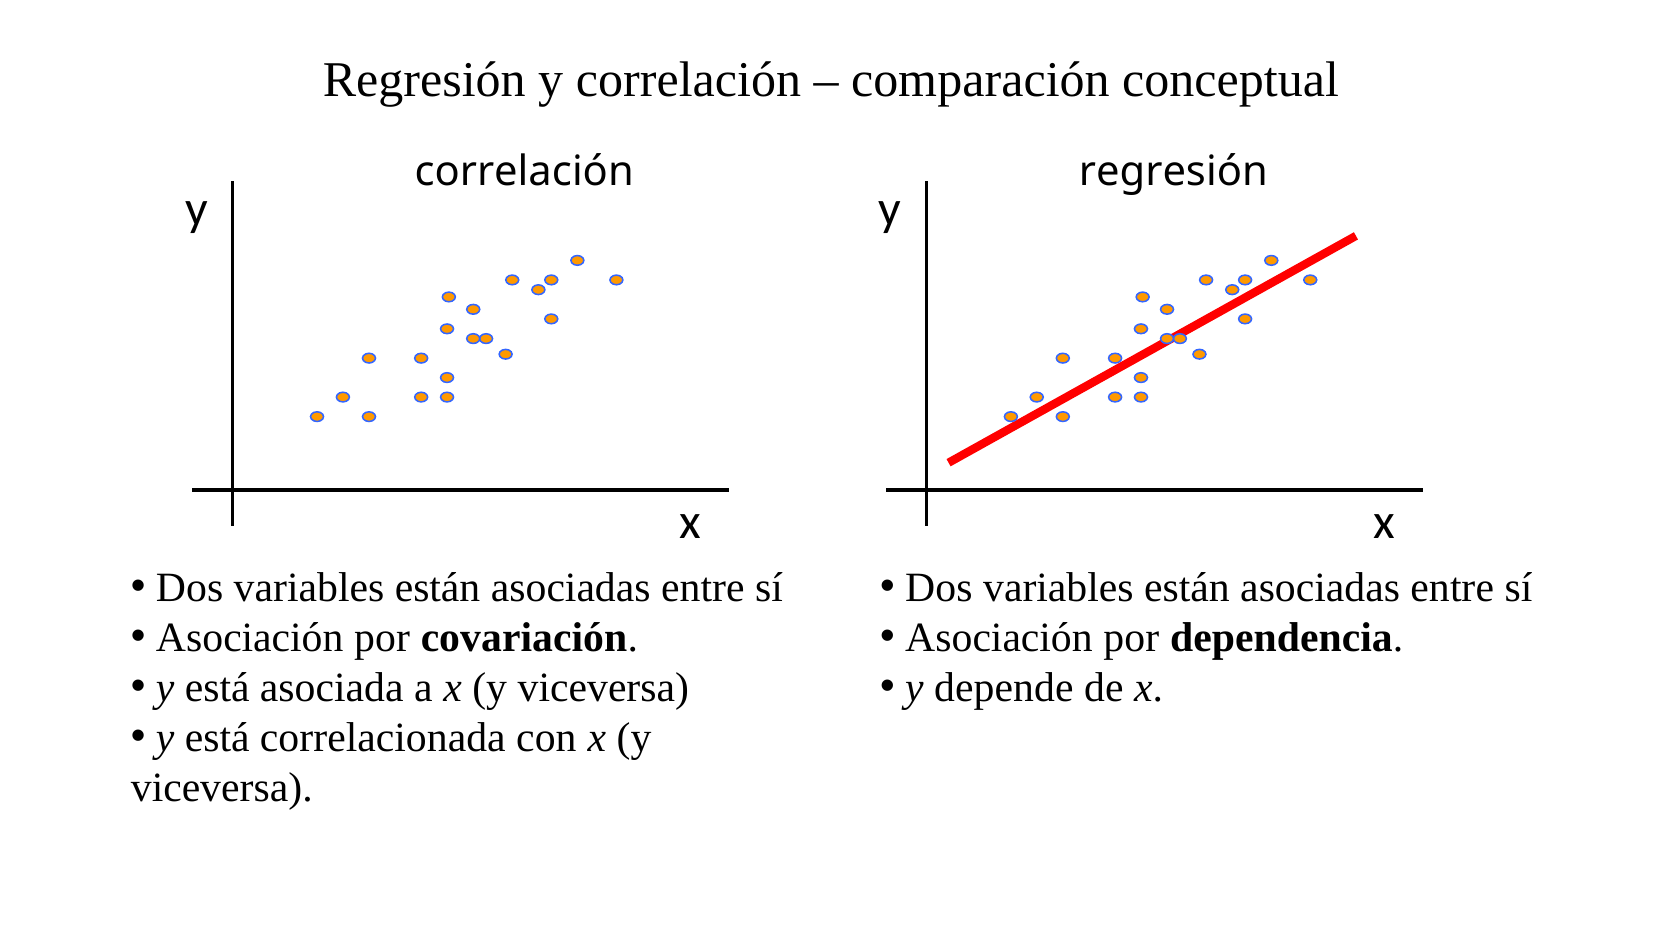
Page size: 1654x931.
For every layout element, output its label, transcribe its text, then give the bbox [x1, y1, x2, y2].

text_box [1238, 275, 1252, 285]
text_box [1160, 304, 1174, 315]
text_box [1056, 353, 1070, 364]
text_box [1225, 284, 1239, 295]
text_box Dos variables están asociadas entre sí Asociación por covariación. y está asociada a x (y viceversa) y está correlacionada con x (y viceversa). [116, 552, 827, 818]
text_box Dos variables están asociadas entre sí Asociación por dependencia. y depende de x. [865, 552, 1564, 718]
text_box y [170, 167, 223, 244]
text_box [1056, 411, 1070, 422]
text_box Regresión y correlación – comparación conceptual [308, 38, 1368, 115]
text_box [570, 255, 584, 266]
text_box [499, 349, 513, 360]
text_box [1192, 349, 1206, 360]
text_box [440, 323, 454, 334]
text_box x [1358, 480, 1411, 552]
text_box [466, 304, 480, 315]
text_box [1134, 392, 1148, 402]
text_box [1134, 323, 1148, 334]
text_box [1004, 411, 1018, 422]
text_box [1160, 333, 1187, 344]
text_box [544, 275, 558, 285]
text_box [1136, 292, 1150, 302]
text_box [1030, 392, 1044, 402]
text_box correlación [399, 135, 649, 202]
text_box x [665, 480, 717, 552]
text_box [1108, 353, 1122, 364]
text_box [1303, 275, 1317, 285]
text_box [1108, 392, 1122, 402]
text_box [362, 353, 376, 364]
text_box [336, 392, 350, 402]
text_box [544, 314, 558, 324]
text_box [414, 392, 428, 402]
text_box [1134, 372, 1148, 383]
text_box regresión [1064, 135, 1283, 202]
text_box [442, 292, 456, 302]
text_box [1264, 255, 1278, 266]
text_box [362, 411, 376, 422]
text_box [310, 411, 324, 422]
text_box [414, 353, 428, 364]
text_box [505, 275, 519, 285]
text_box [1199, 275, 1213, 285]
text_box [609, 275, 623, 285]
text_box y [864, 167, 917, 244]
text_box [466, 333, 493, 344]
text_box [440, 372, 454, 383]
text_box [1238, 314, 1252, 324]
text_box [440, 392, 454, 402]
text_box [531, 284, 545, 295]
